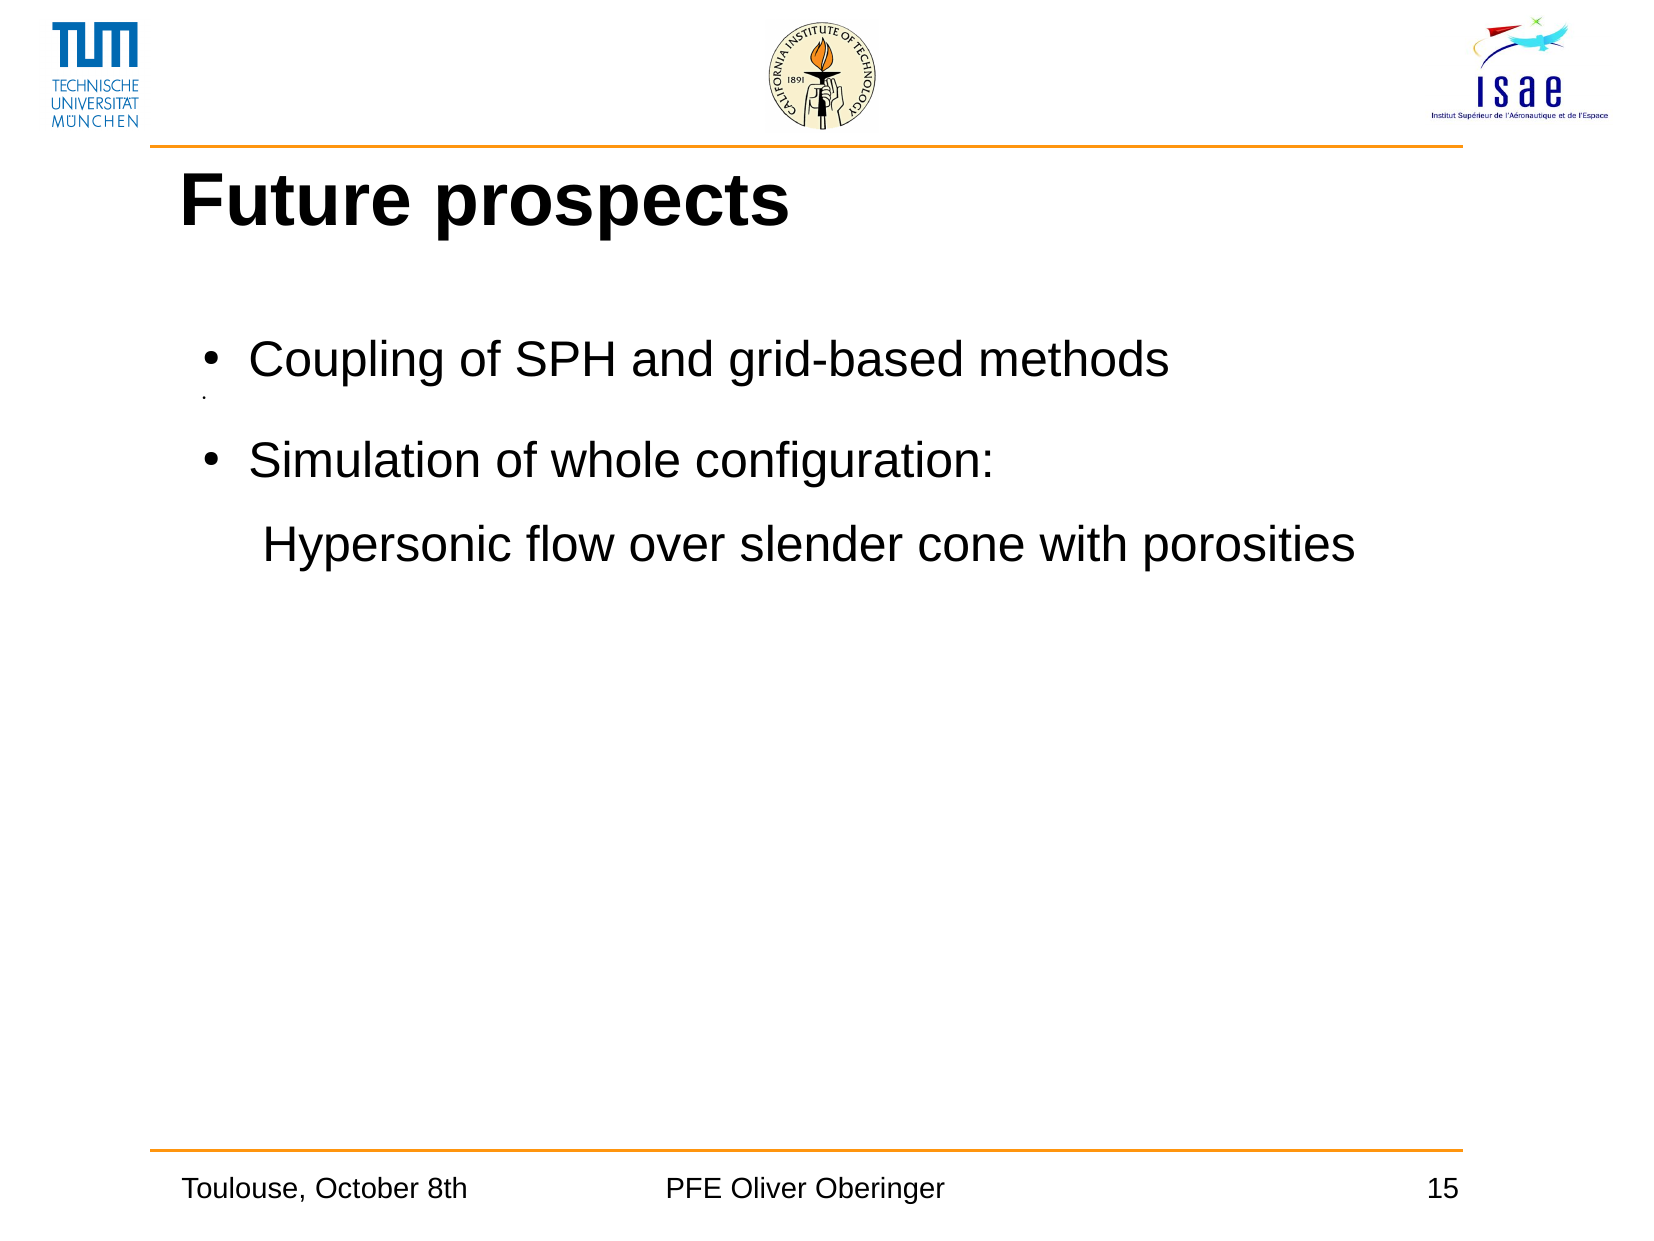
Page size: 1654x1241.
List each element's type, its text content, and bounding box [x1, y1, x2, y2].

picture [1425, 7, 1613, 125]
picture [765, 19, 879, 133]
picture [39, 19, 151, 131]
text_box PFE Oliver Oberinger [650, 1165, 1029, 1241]
text_box Toulouse, October 8th [166, 1165, 544, 1241]
text_box Coupling of SPH and grid-based methods Simulation of whole configuration: Hypersonic flow over slender cone with porosities [187, 295, 1372, 737]
text_box 15 [1412, 1165, 1490, 1241]
text_box Future prospects [164, 150, 807, 249]
